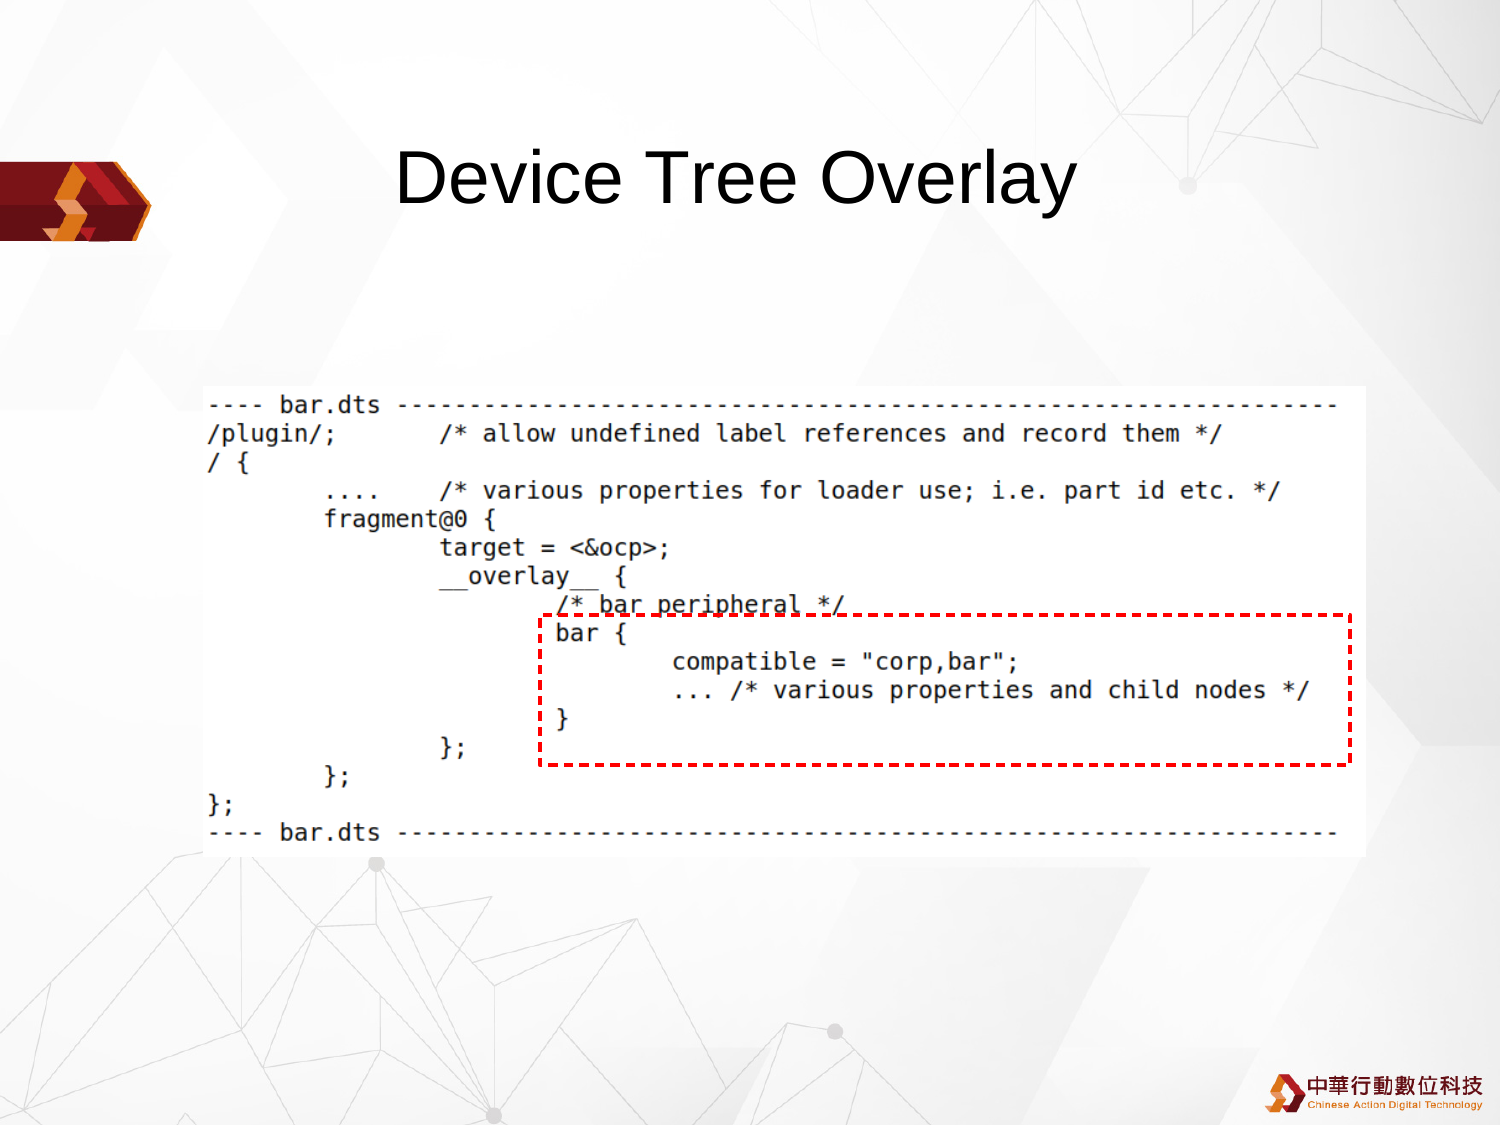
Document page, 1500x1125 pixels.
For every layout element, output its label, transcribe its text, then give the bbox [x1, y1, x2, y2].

picture [0, 0, 1500, 1125]
title Device Tree Overlay [107, 101, 1367, 255]
